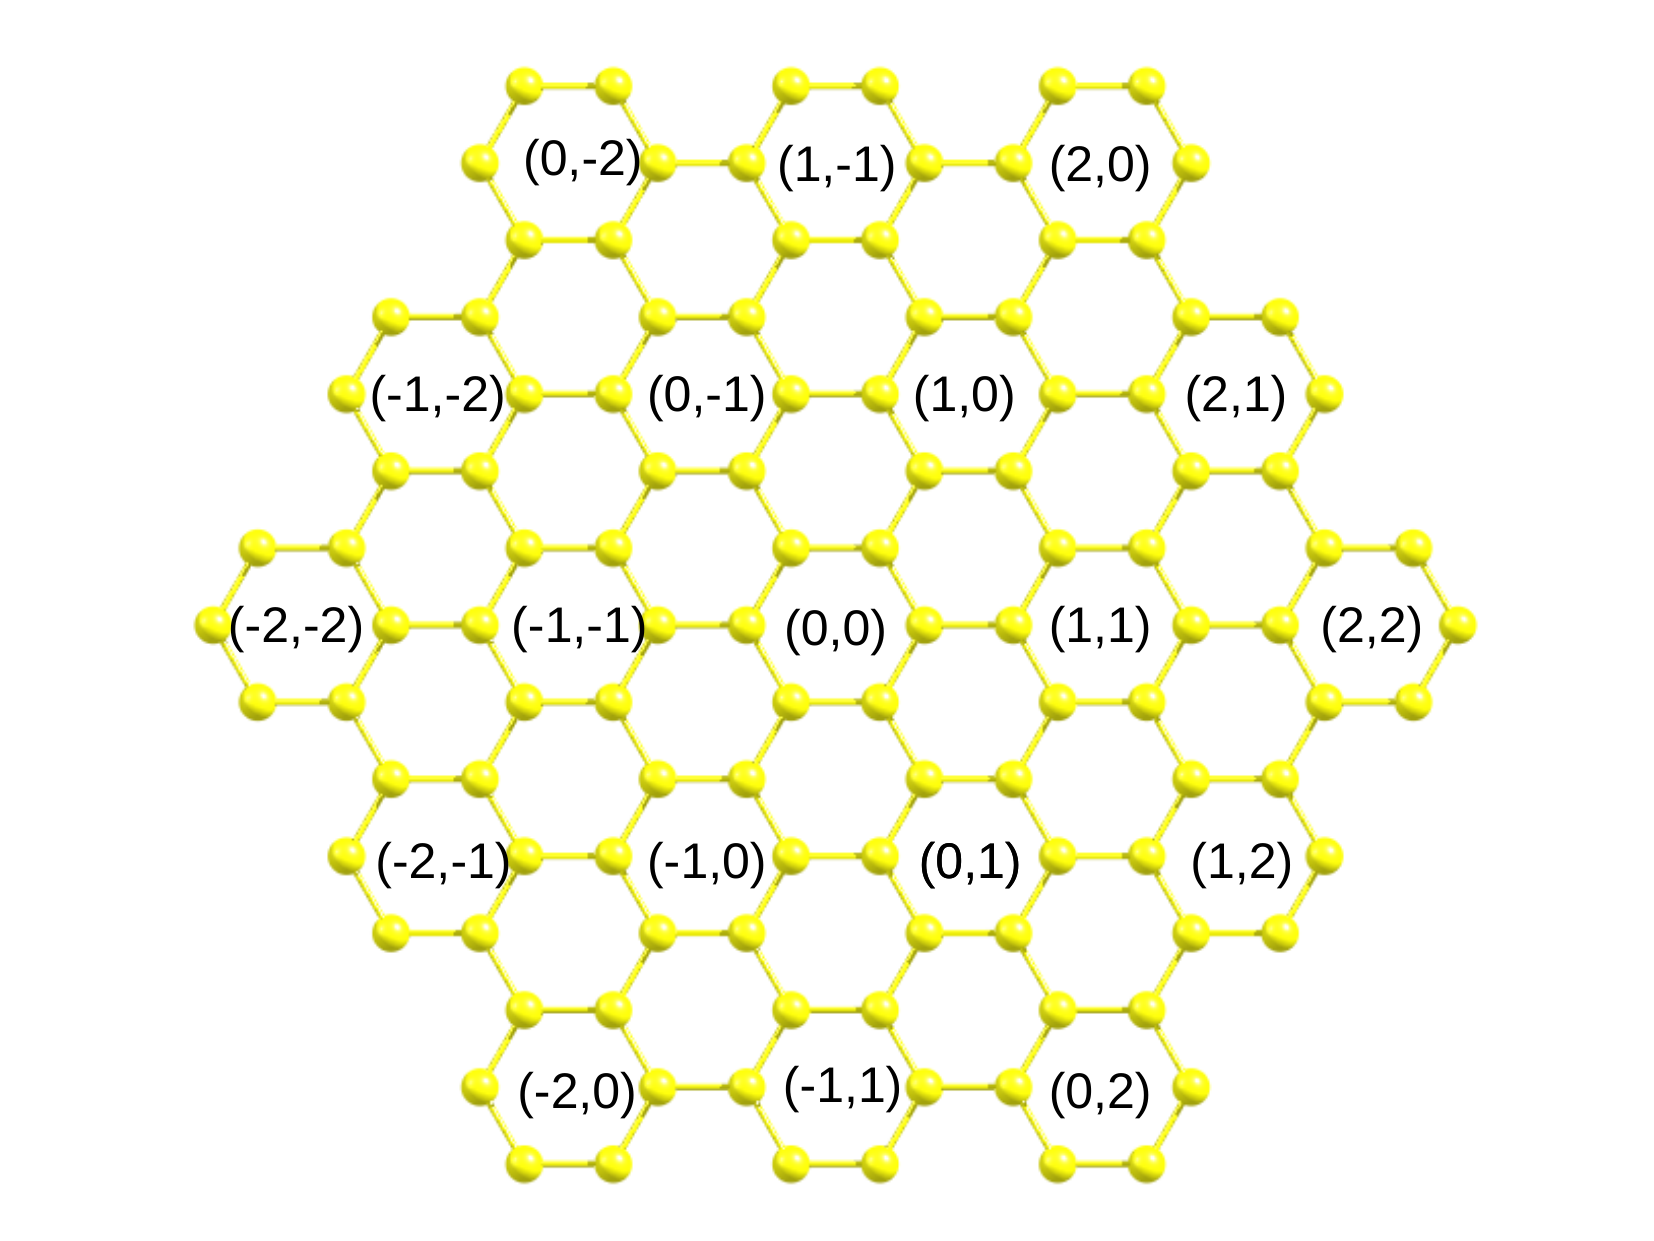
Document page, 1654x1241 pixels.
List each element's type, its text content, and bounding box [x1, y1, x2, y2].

text_box (2,1) [1169, 359, 1410, 431]
text_box (-1,0) [632, 825, 873, 897]
text_box (1,2) [1175, 825, 1416, 897]
text_box (-1,-2) [354, 359, 595, 431]
text_box (0,2) [1033, 1056, 1274, 1128]
text_box (-2,-2) [213, 589, 454, 661]
text_box (1,0) [898, 359, 1139, 431]
picture [127, 14, 1535, 1216]
text_box (-2,-1) [360, 825, 601, 897]
text_box (1,-1) [762, 128, 1003, 201]
text_box (-1,-1) [496, 589, 737, 661]
text_box (-2,0) [502, 1056, 743, 1128]
text_box (0,-2) [508, 123, 749, 195]
text_box (0,-1) [632, 359, 873, 431]
text_box (0,0) [769, 593, 916, 665]
text_box (2,2) [1305, 589, 1464, 661]
text_box (1,1) [1033, 589, 1274, 661]
text_box (2,0) [1033, 128, 1274, 201]
text_box (-1,1) [768, 1050, 1009, 1122]
text_box (0,1) [904, 825, 1145, 897]
